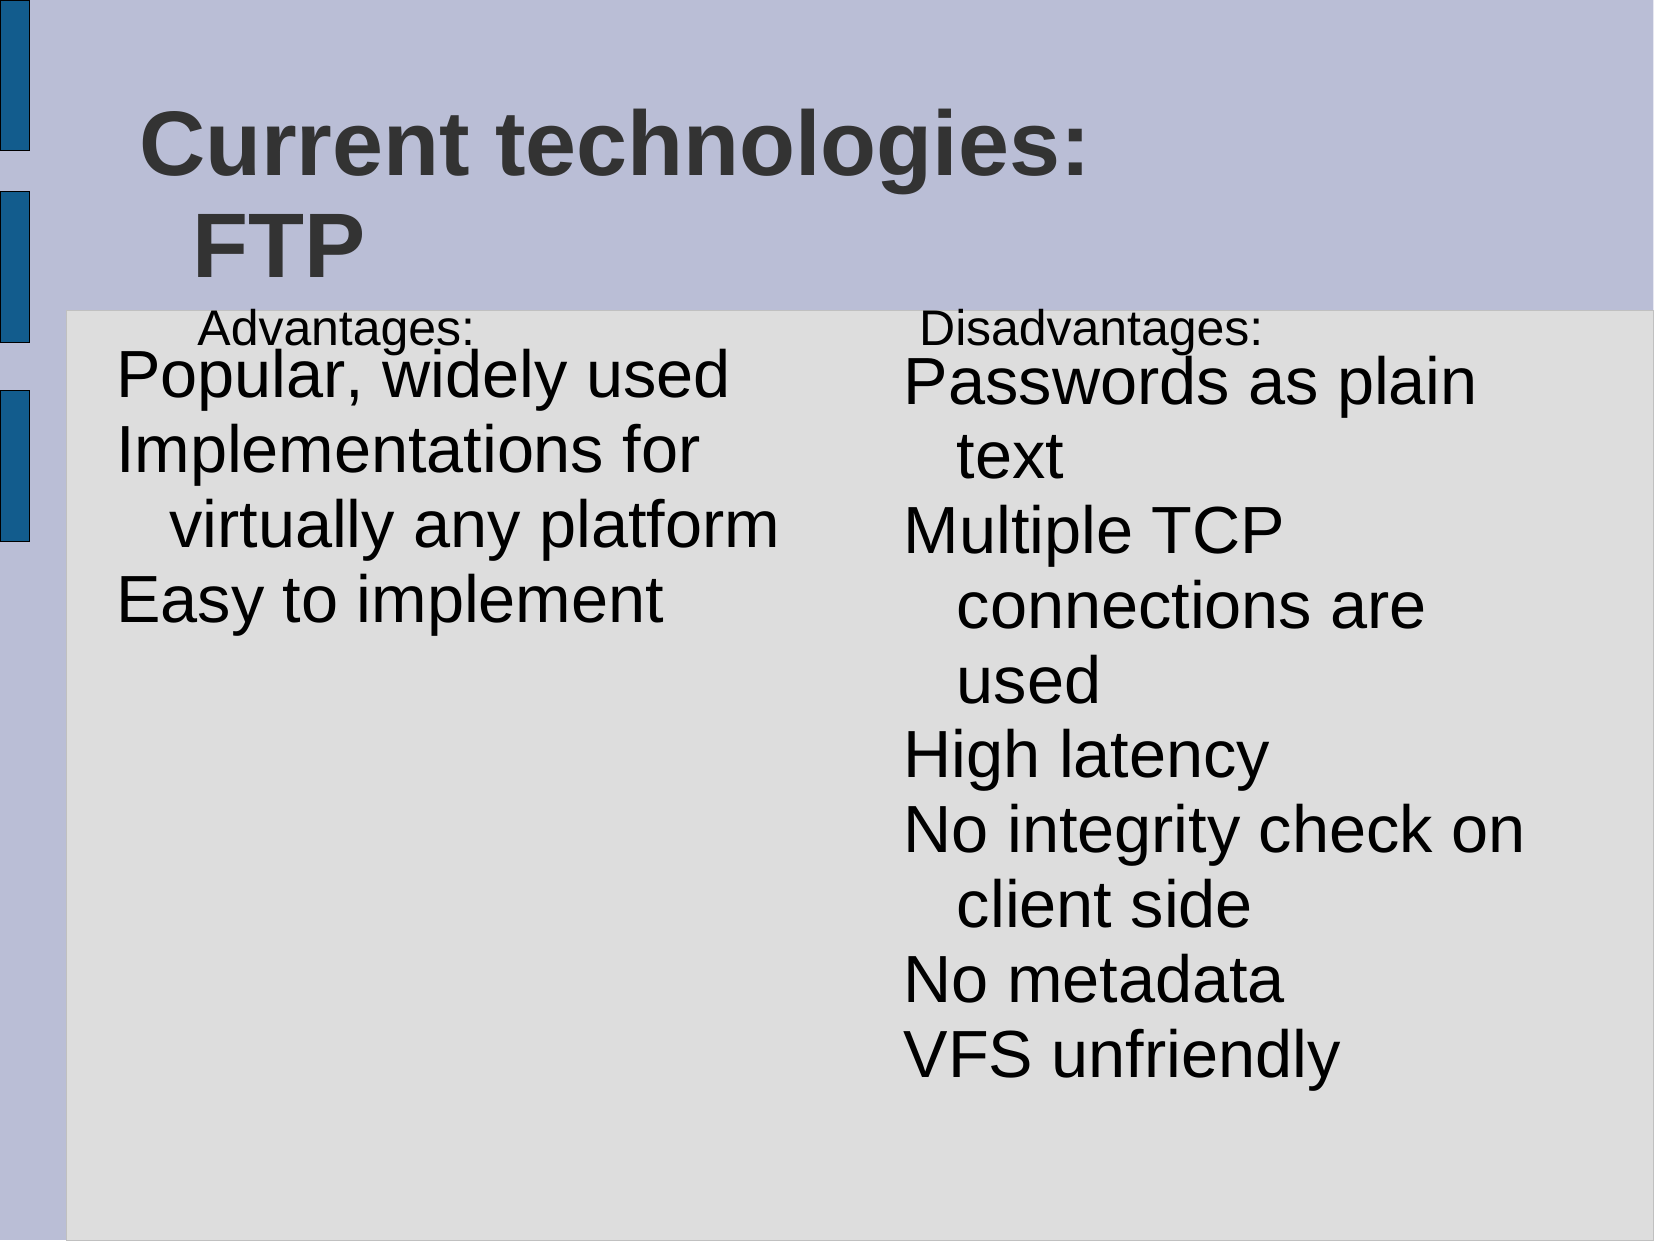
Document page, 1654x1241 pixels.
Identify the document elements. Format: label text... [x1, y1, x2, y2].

title Current technologies: FTP [121, 91, 1534, 299]
text_box Disadvantages: [919, 300, 1313, 356]
list Passwords as plain text Multiple TCP connections are used High latency No integrity check on client side No metadata VFS unfriendly [885, 343, 1576, 1126]
text_box Advantages: [197, 300, 526, 356]
list Popular, widely used Implementations for virtually any platform Easy to implement [98, 337, 788, 1119]
